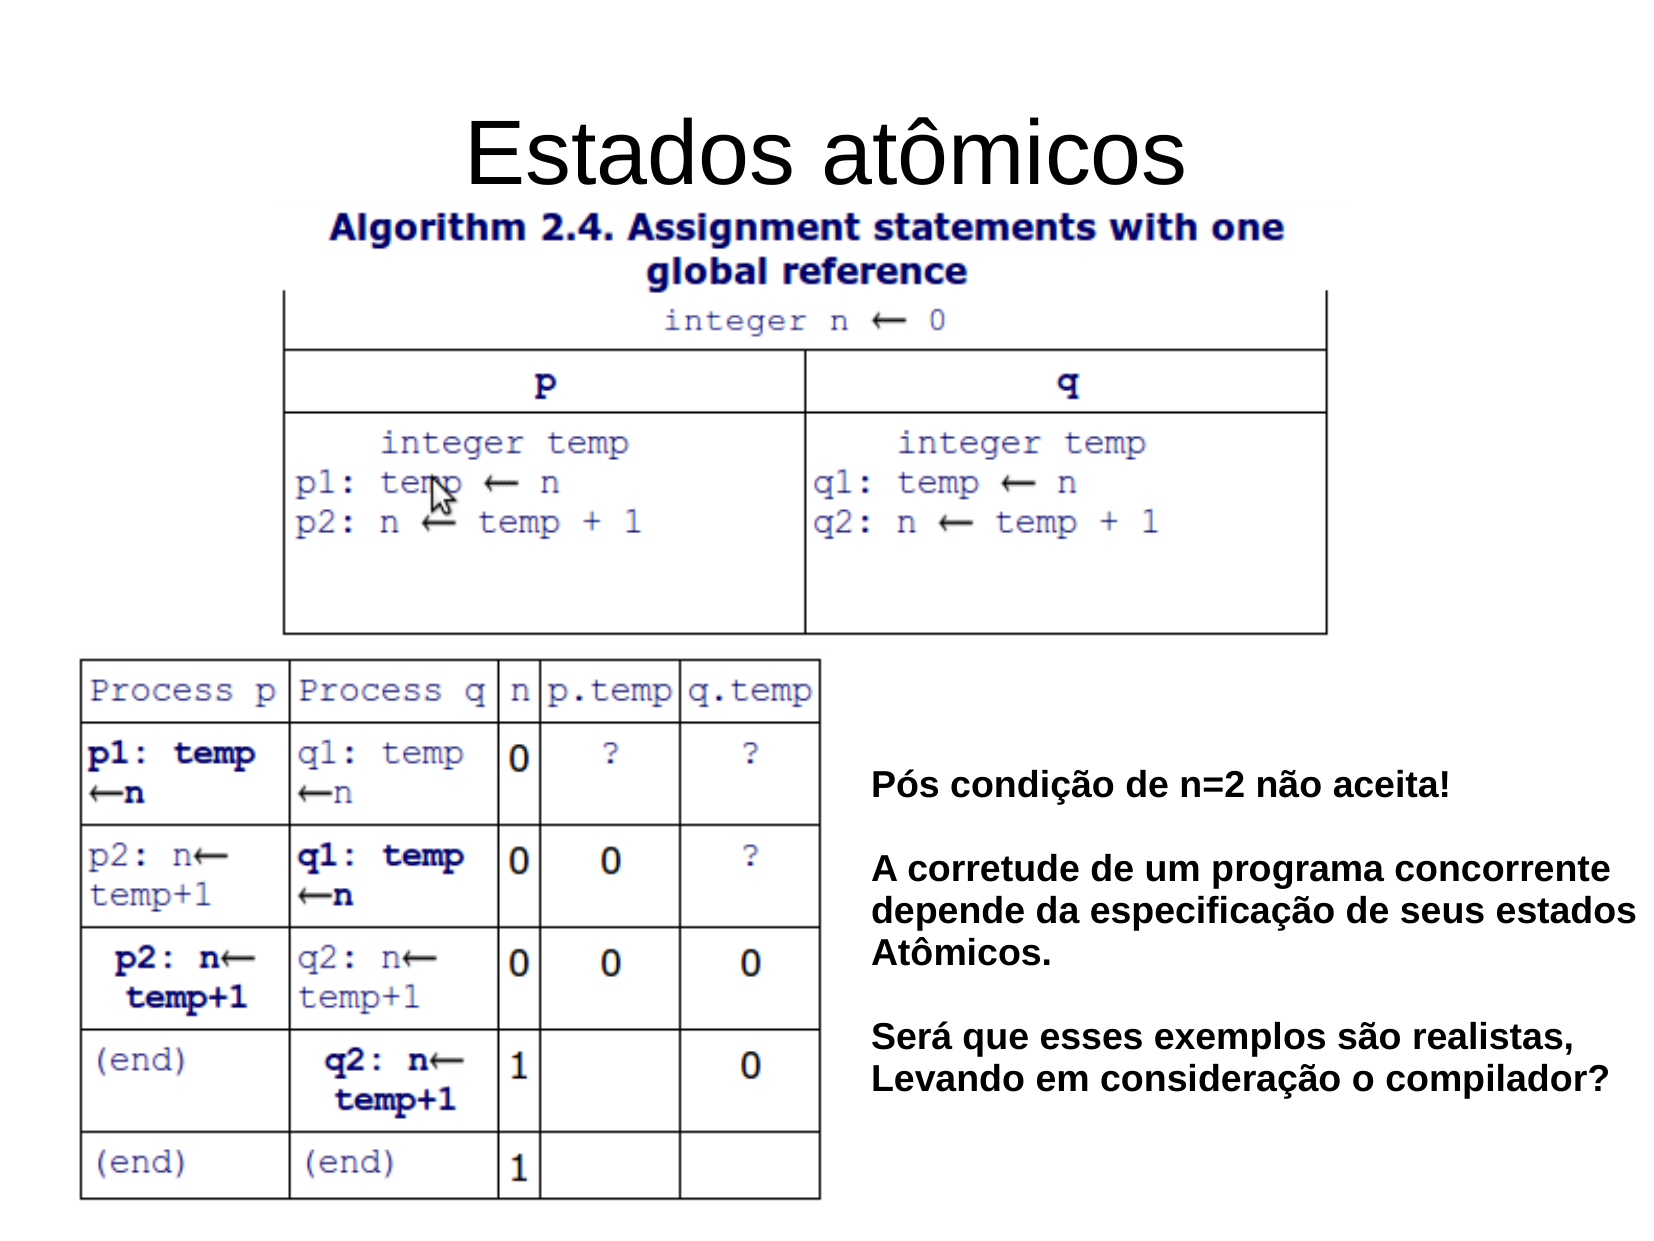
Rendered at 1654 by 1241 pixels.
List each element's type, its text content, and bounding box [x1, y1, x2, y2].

picture [70, 199, 1347, 1217]
title Estados atômicos [82, 49, 1571, 257]
text_box Pós condição de n=2 não aceita! A corretude de um programa concorrente depende da especificação de seus estados Atômicos. Será que esses exemplos são realistas, Levando em consideração o compilador? [856, 755, 1653, 1107]
